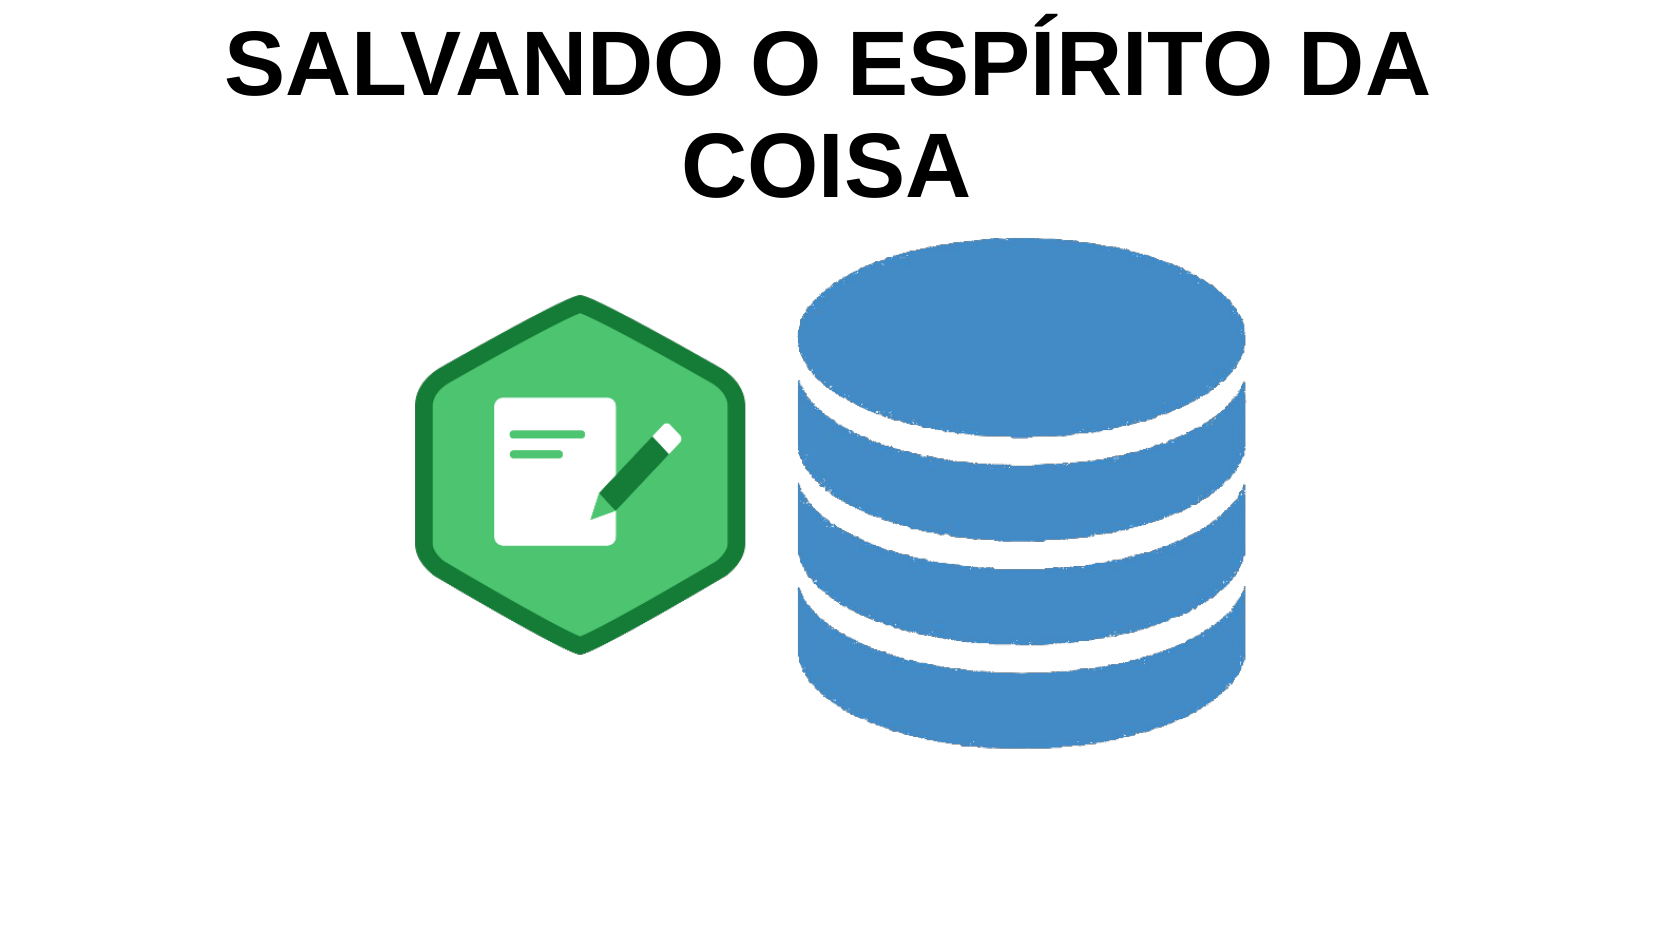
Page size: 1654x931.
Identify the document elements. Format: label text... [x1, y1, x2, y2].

title SALVANDO O ESPÍRITO DA COISA [82, 12, 1571, 218]
picture [394, 217, 1259, 758]
